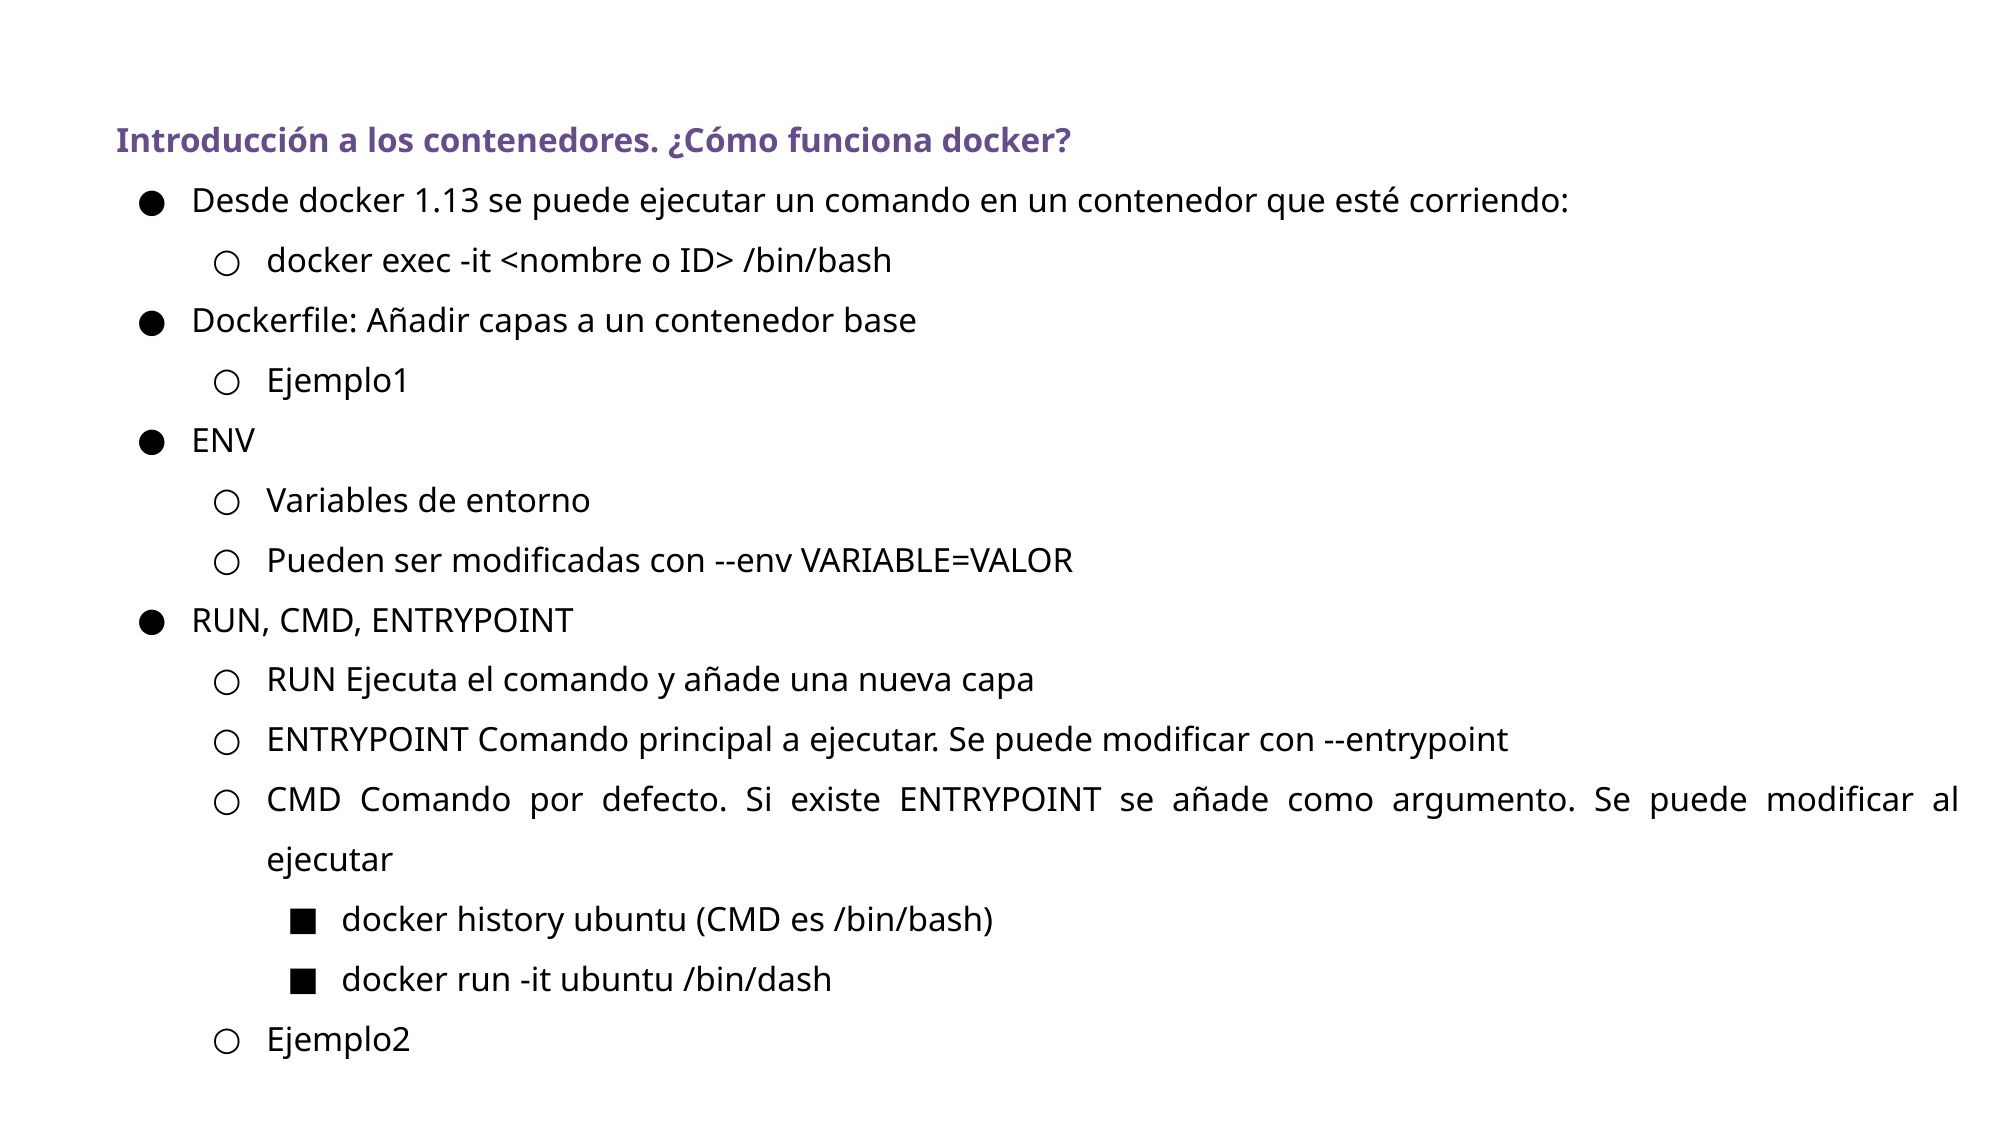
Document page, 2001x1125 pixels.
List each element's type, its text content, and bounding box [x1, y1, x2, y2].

text_box Introducción a los contenedores. ¿Cómo funciona docker? Desde docker 1.13 se puede ejecutar un comando en un contenedor que esté corriendo: docker exec -it <nombre o ID> /bin/bash Dockerfile: Añadir capas a un contenedor base Ejemplo1 ENV Variables de entorno Pueden ser modificadas con --env VARIABLE=VALOR RUN, CMD, ENTRYPOINT RUN Ejecuta el comando y añade una nueva capa ENTRYPOINT Comando principal a ejecutar. Se puede modificar con --entrypoint CMD Comando por defecto. Si existe ENTRYPOINT se añade como argumento. Se puede modificar al ejecutar docker history ubuntu (CMD es /bin/bash) docker run -it ubuntu /bin/dash Ejemplo2 [101, 92, 1977, 305]
